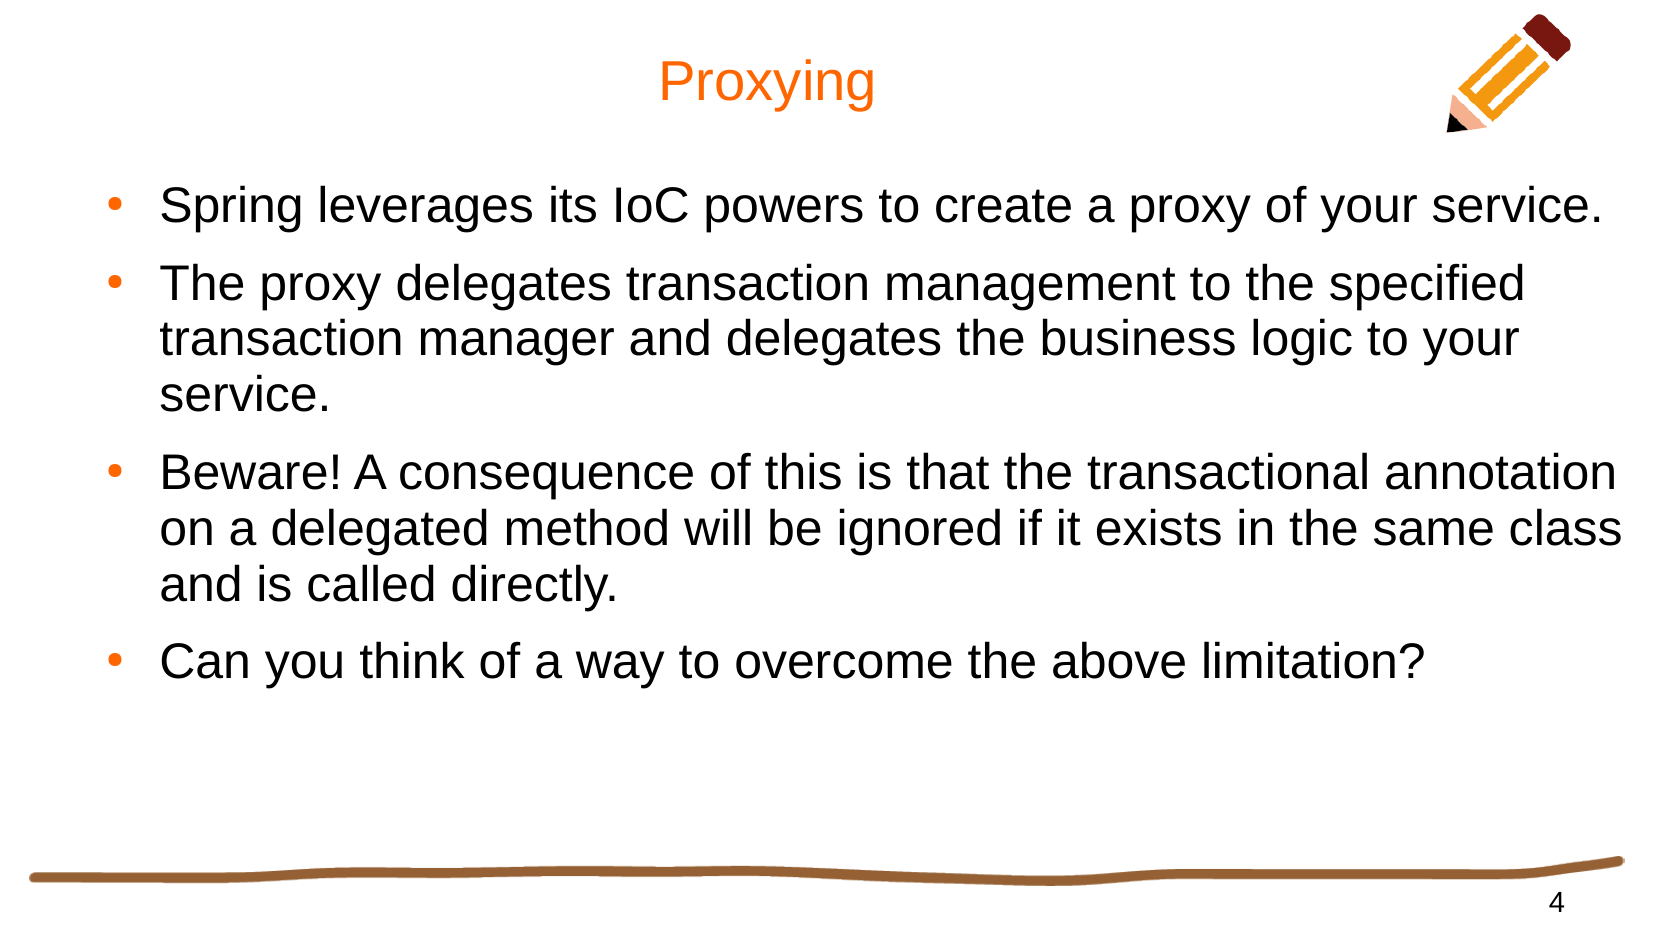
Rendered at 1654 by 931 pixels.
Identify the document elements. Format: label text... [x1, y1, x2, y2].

title Proxying [88, 29, 1447, 133]
list Spring leverages its IoC powers to create a proxy of your service. The proxy delegates transaction management to the specified transaction manager and delegates the business logic to your service. Beware! A consequence of this is that the transactional annotation on a delegated method will be ignored if it exists in the same class and is called directly. Can you think of a way to overcome the above limitation? [88, 177, 1625, 857]
picture [29, 856, 1625, 886]
picture [1446, 14, 1571, 133]
